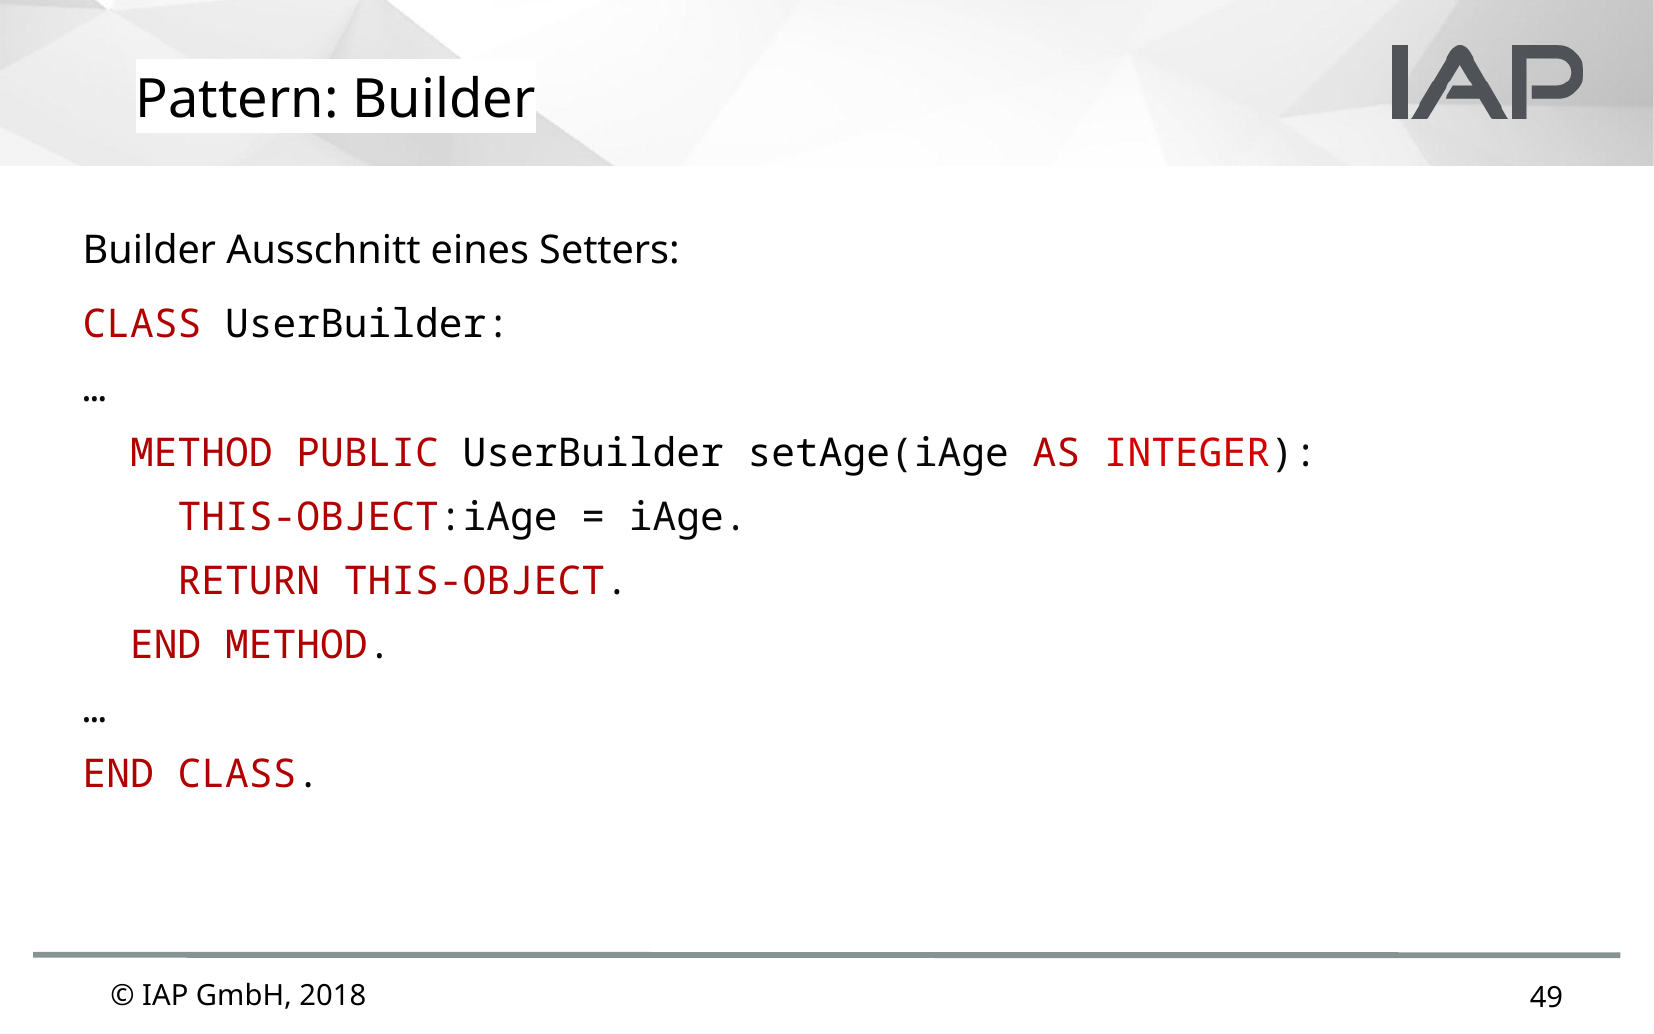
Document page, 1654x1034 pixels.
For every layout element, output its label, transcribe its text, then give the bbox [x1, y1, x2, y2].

list Builder Ausschnitt eines Setters: [82, 221, 1571, 295]
list CLASS UserBuilder: … METHOD PUBLIC UserBuilder setAge(iAge AS INTEGER): THIS-OBJECT:iAge = iAge. RETURN THIS-OBJECT. END METHOD. … END CLASS. [82, 295, 1571, 915]
picture [0, 0, 1654, 166]
title Pattern: Builder [135, 41, 1264, 152]
